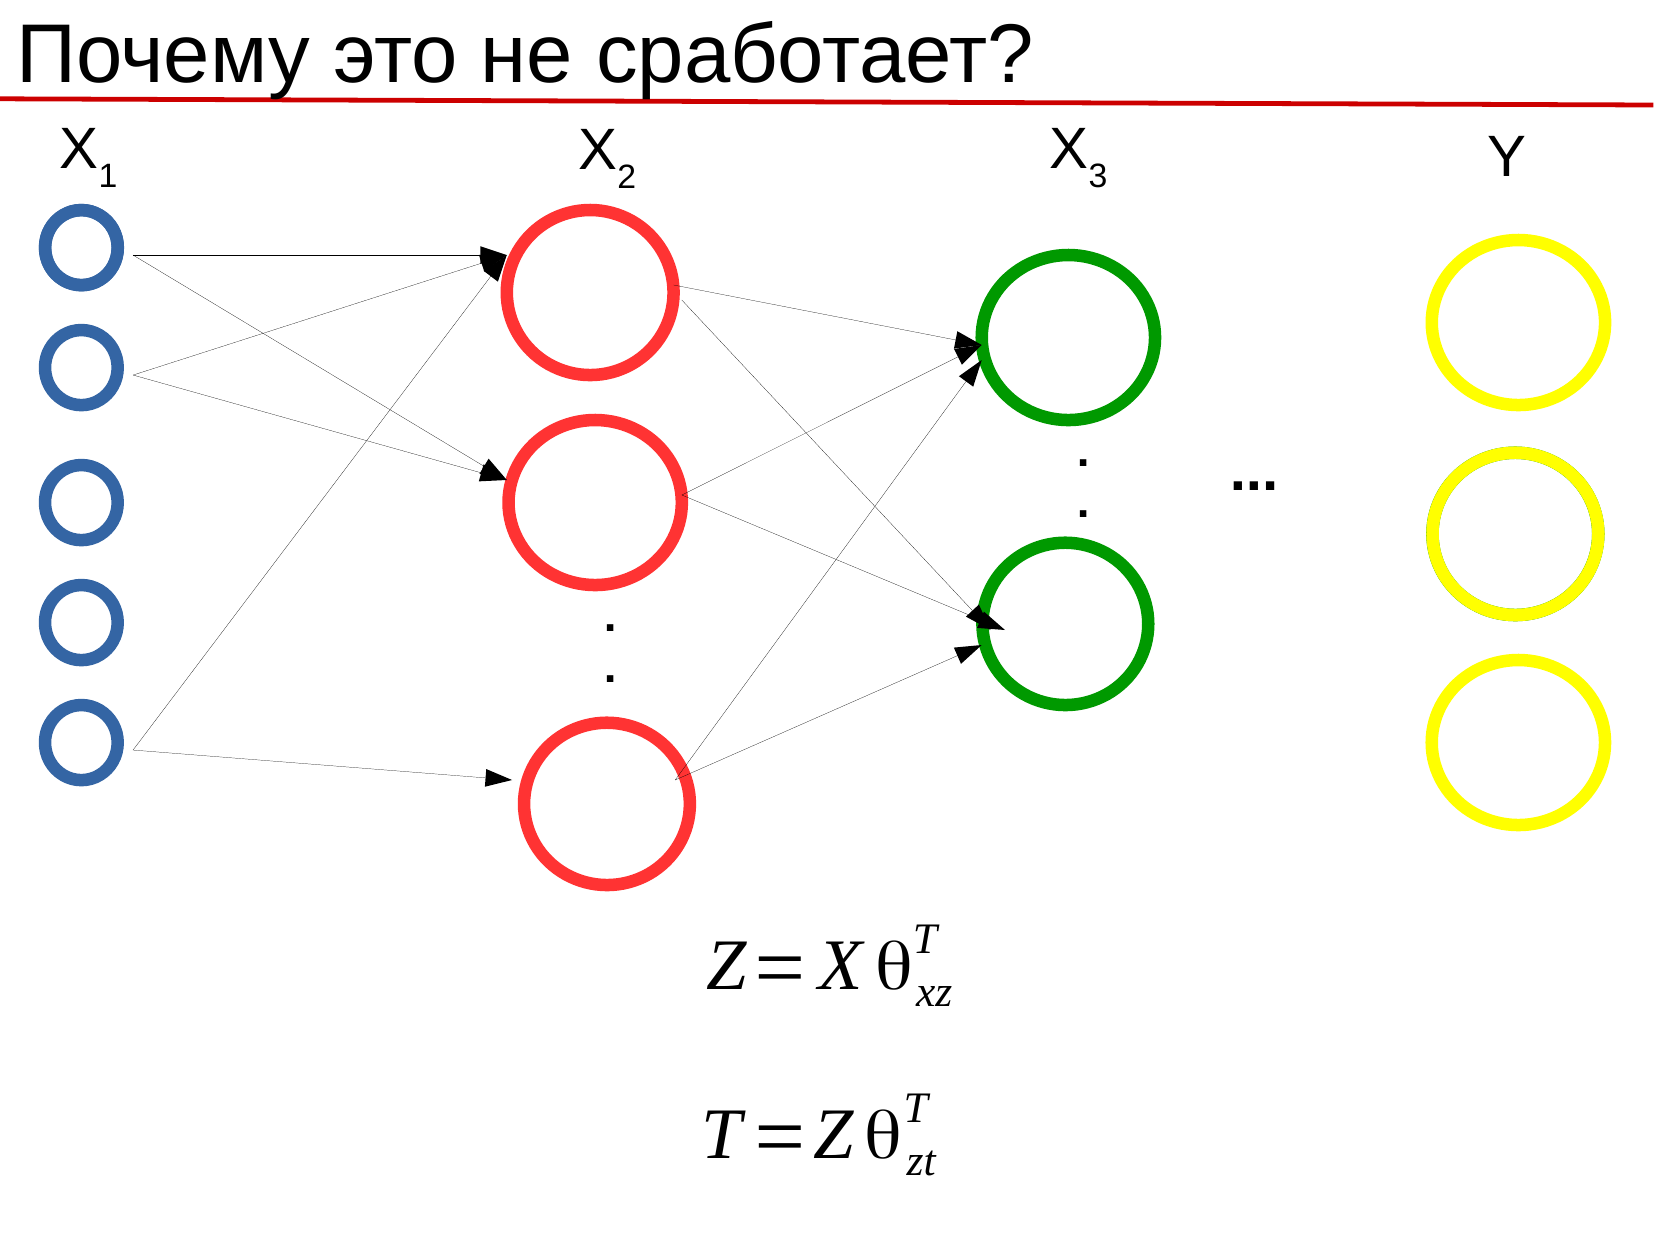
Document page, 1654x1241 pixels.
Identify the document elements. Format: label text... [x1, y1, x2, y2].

text_box . . [1062, 417, 1120, 535]
text_box X3 [1035, 108, 1156, 267]
text_box Y [1472, 116, 1606, 233]
chart [697, 915, 961, 1017]
text_box X1 [45, 108, 166, 267]
text_box X2 [564, 109, 661, 269]
chart [695, 1083, 945, 1186]
text_box . . [588, 582, 647, 700]
text_box ... [1215, 430, 1366, 511]
text_box Почему это не сработает? [1, 0, 1411, 109]
